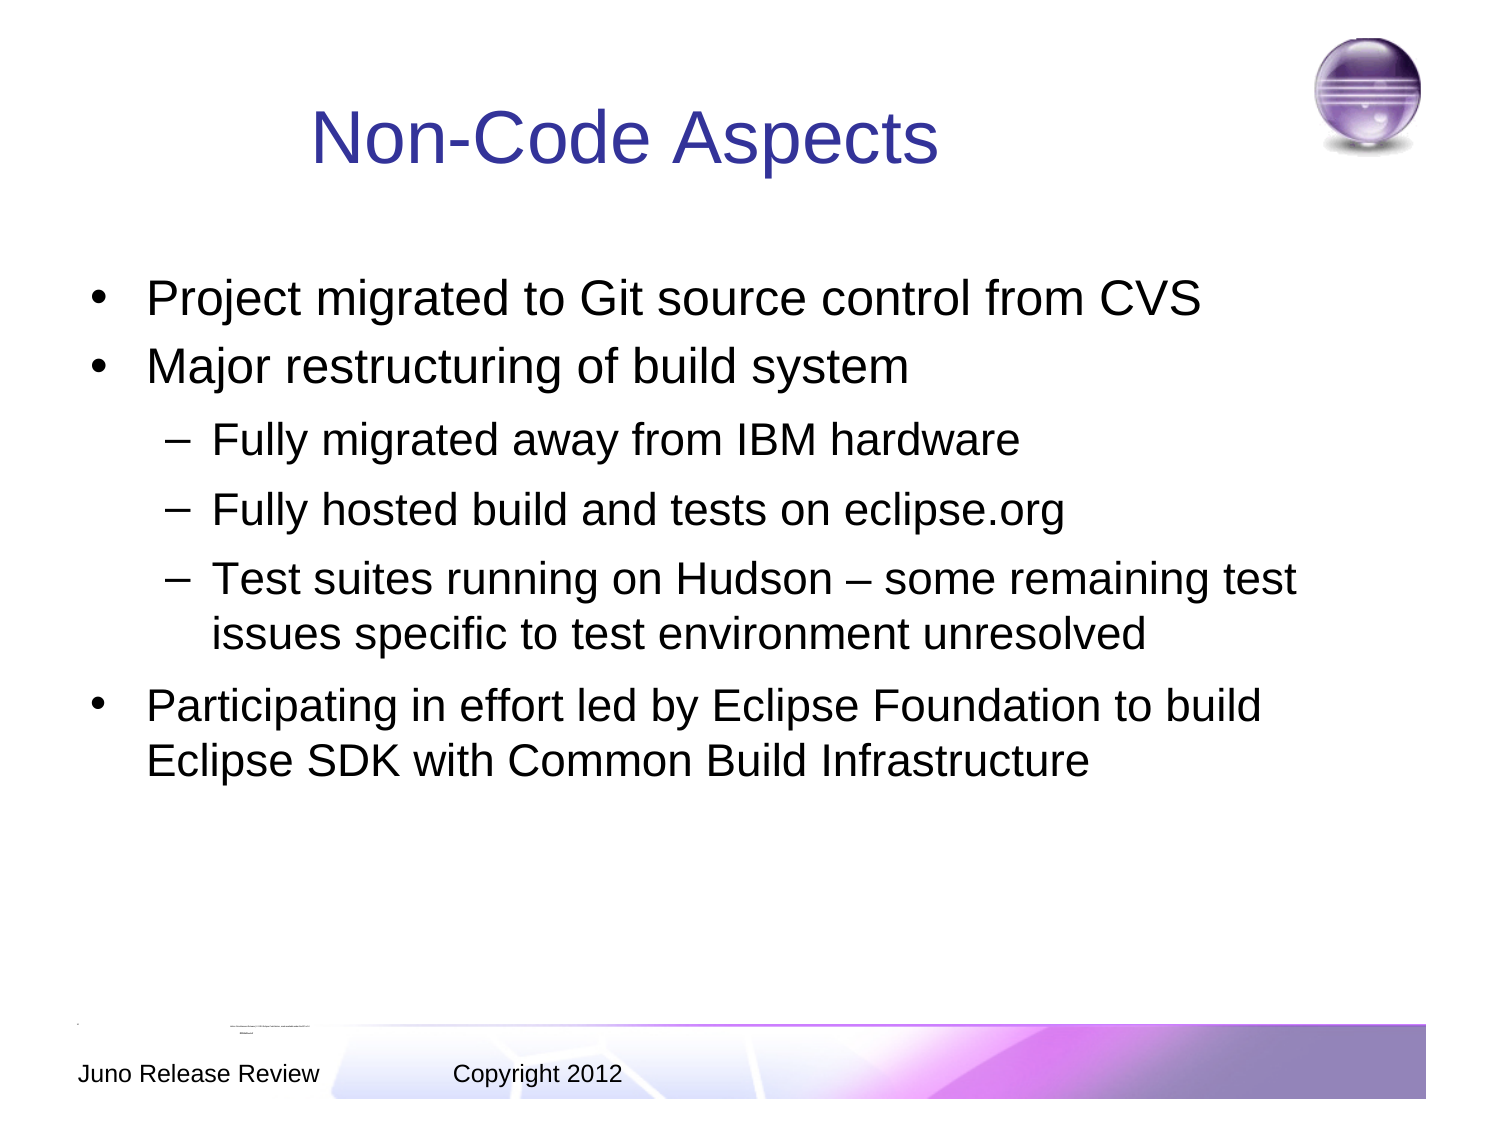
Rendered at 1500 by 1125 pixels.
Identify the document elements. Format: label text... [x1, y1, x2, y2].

title Non-Code Aspects [74, 45, 1176, 233]
picture [1307, 37, 1426, 157]
picture [225, 1024, 1426, 1099]
list Project migrated to Git source control from CVS Major restructuring of build system Fully migrated away from IBM hardware Fully hosted build and tests on eclipse.org Test suites running on Hudson – some remaining test issues specific to test environment unresolved Participating in effort led by Eclipse Foundation to build Eclipse SDK with Common Build Infrastructure [75, 262, 1426, 1006]
